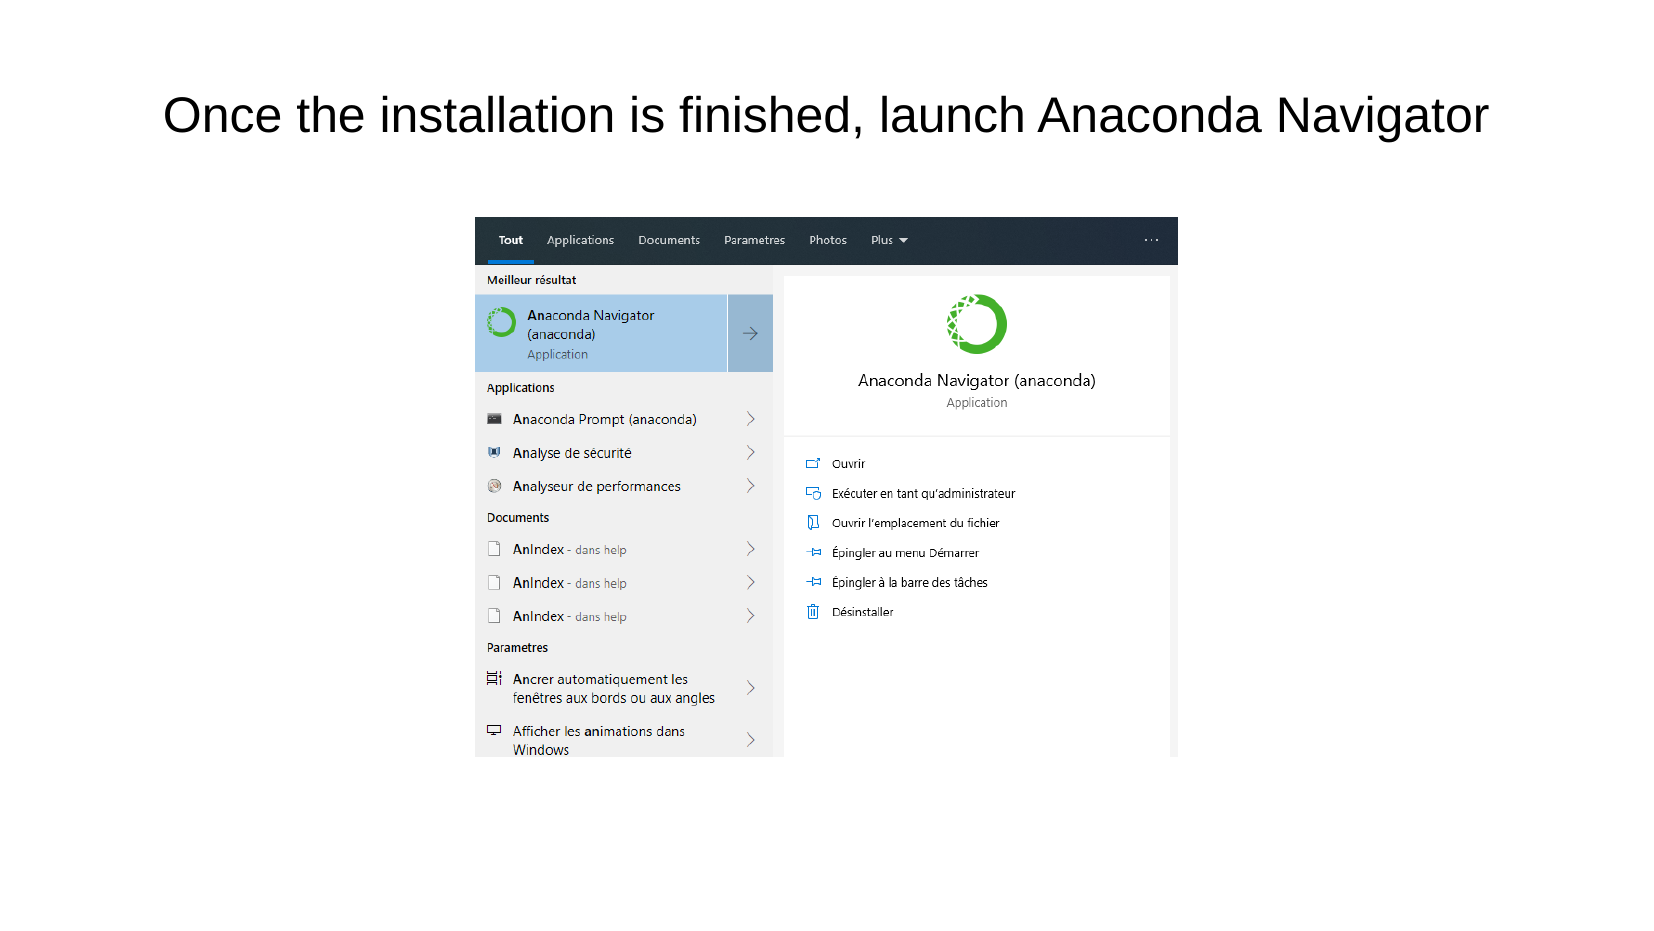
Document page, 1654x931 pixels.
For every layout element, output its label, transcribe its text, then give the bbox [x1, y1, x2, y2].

picture [475, 217, 1178, 758]
title Once the installation is finished, launch Anaconda Navigator [82, 37, 1571, 193]
